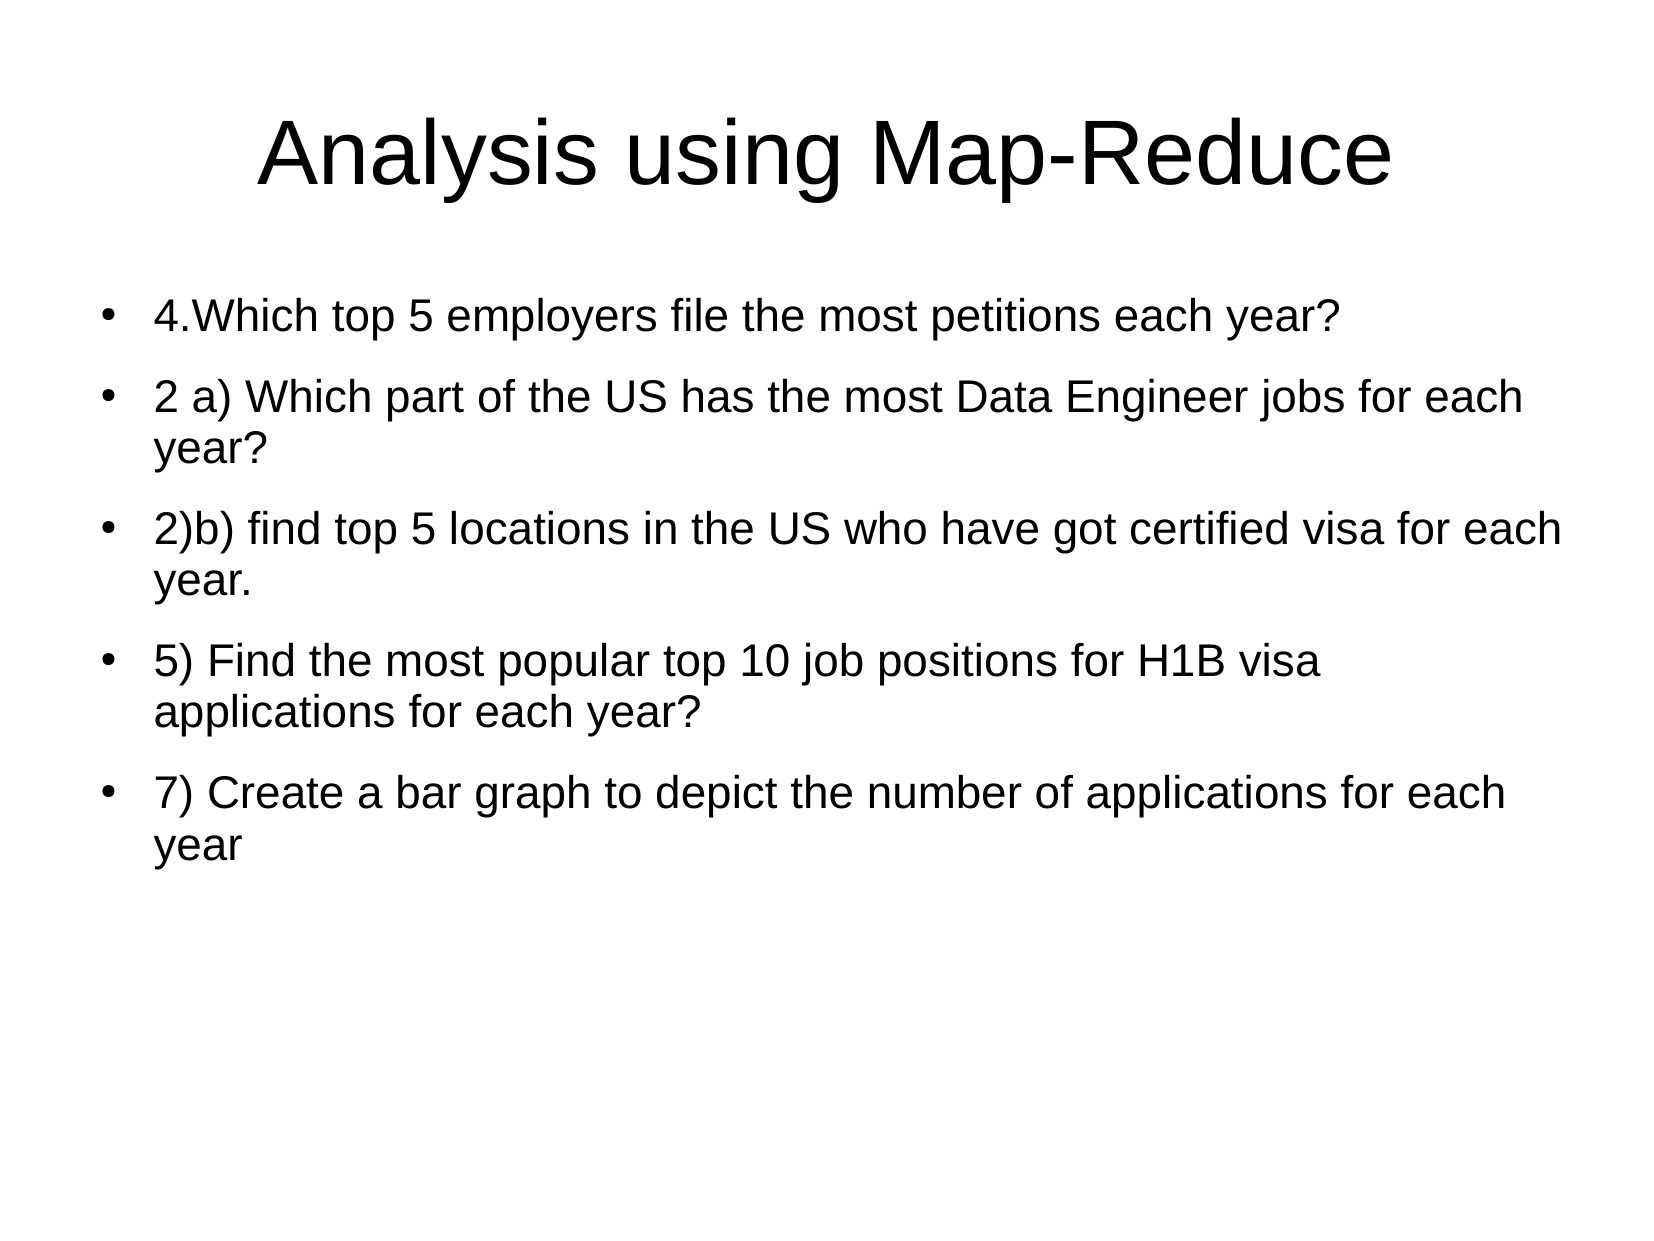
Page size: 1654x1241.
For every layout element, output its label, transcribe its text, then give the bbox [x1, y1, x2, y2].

title Analysis using Map-Reduce [82, 49, 1571, 257]
list 4.Which top 5 employers file the most petitions each year? 2 a) Which part of the US has the most Data Engineer jobs for each year? 2)b) find top 5 locations in the US who have got certified visa for each year. 5) Find the most popular top 10 job positions for H1B visa applications for each year? 7) Create a bar graph to depict the number of applications for each year [82, 290, 1571, 1010]
